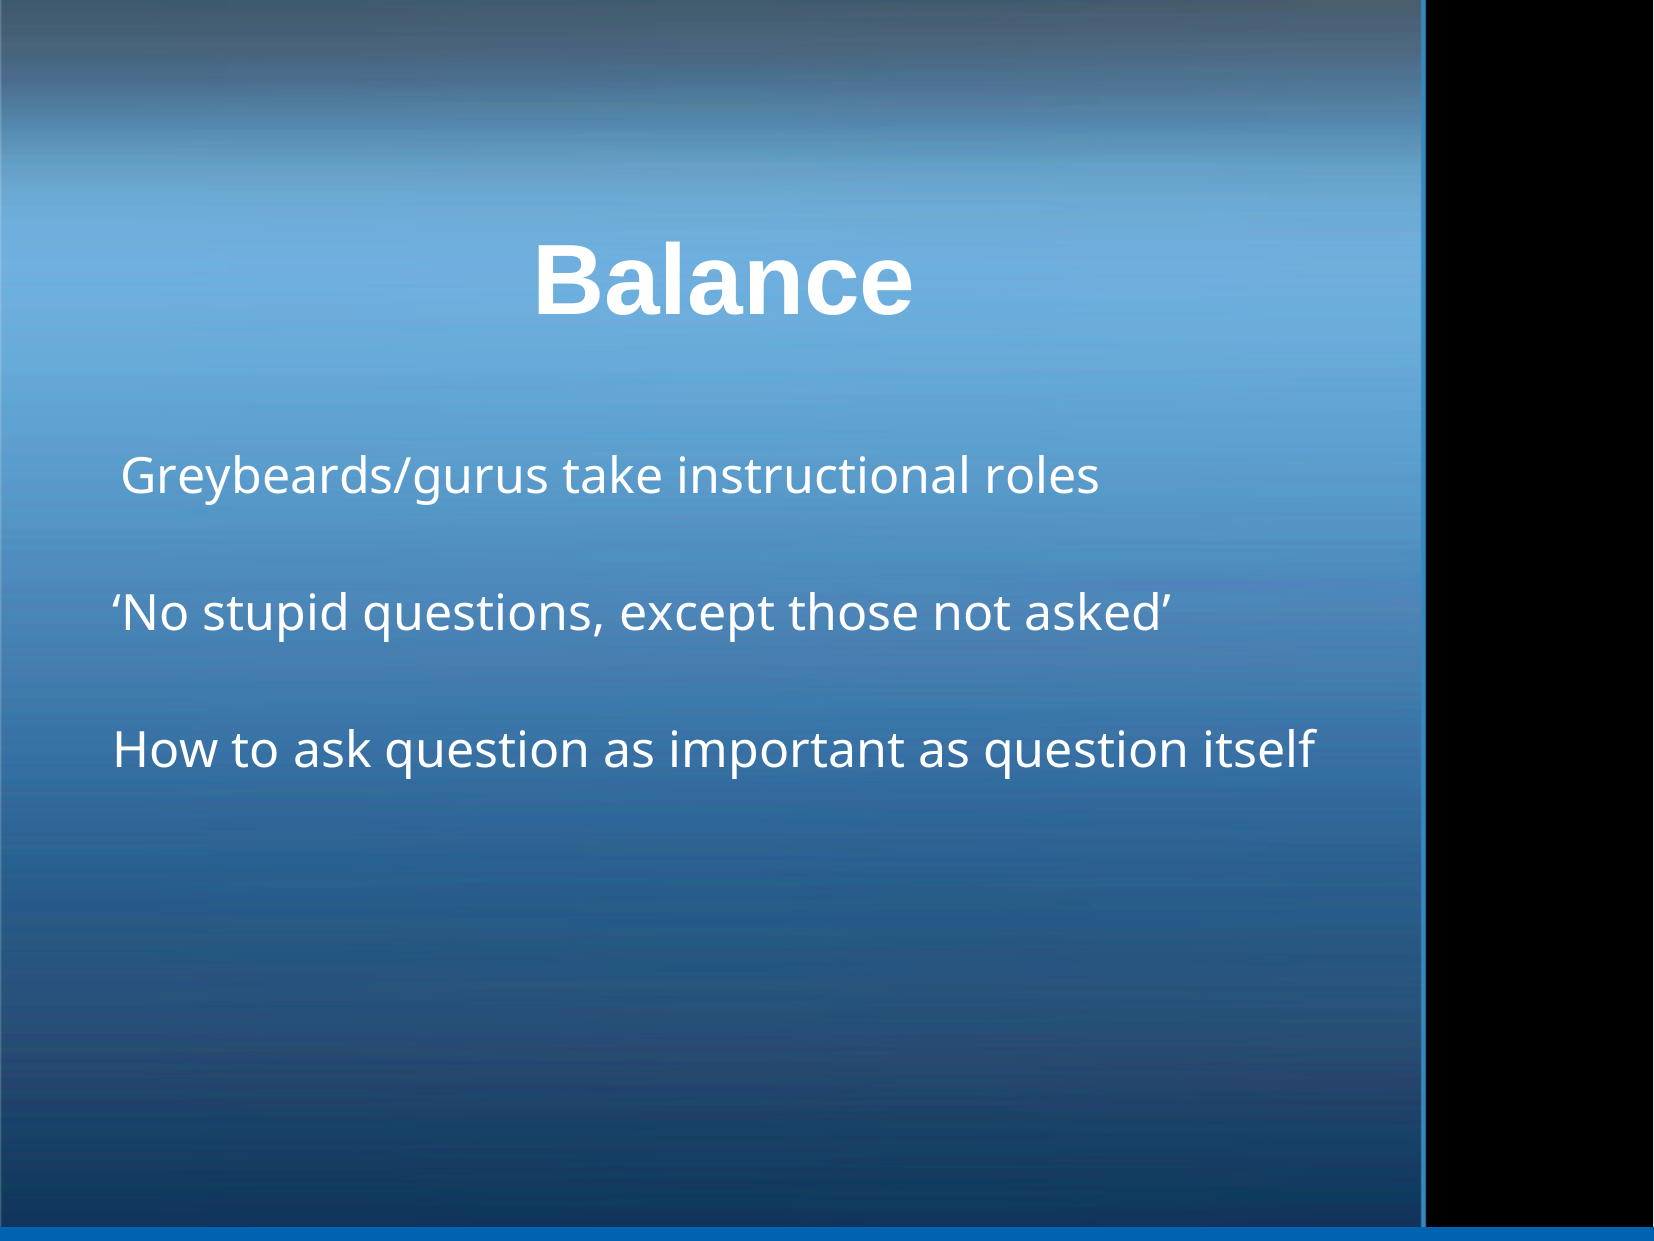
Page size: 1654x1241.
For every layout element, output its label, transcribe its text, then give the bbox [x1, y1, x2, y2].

title Greybeards/gurus take instructional roles ‘No stupid questions, except those not asked’ How to ask question as important as question itself [112, 359, 1351, 863]
picture [0, 0, 1654, 1227]
title Balance [0, 176, 1448, 384]
